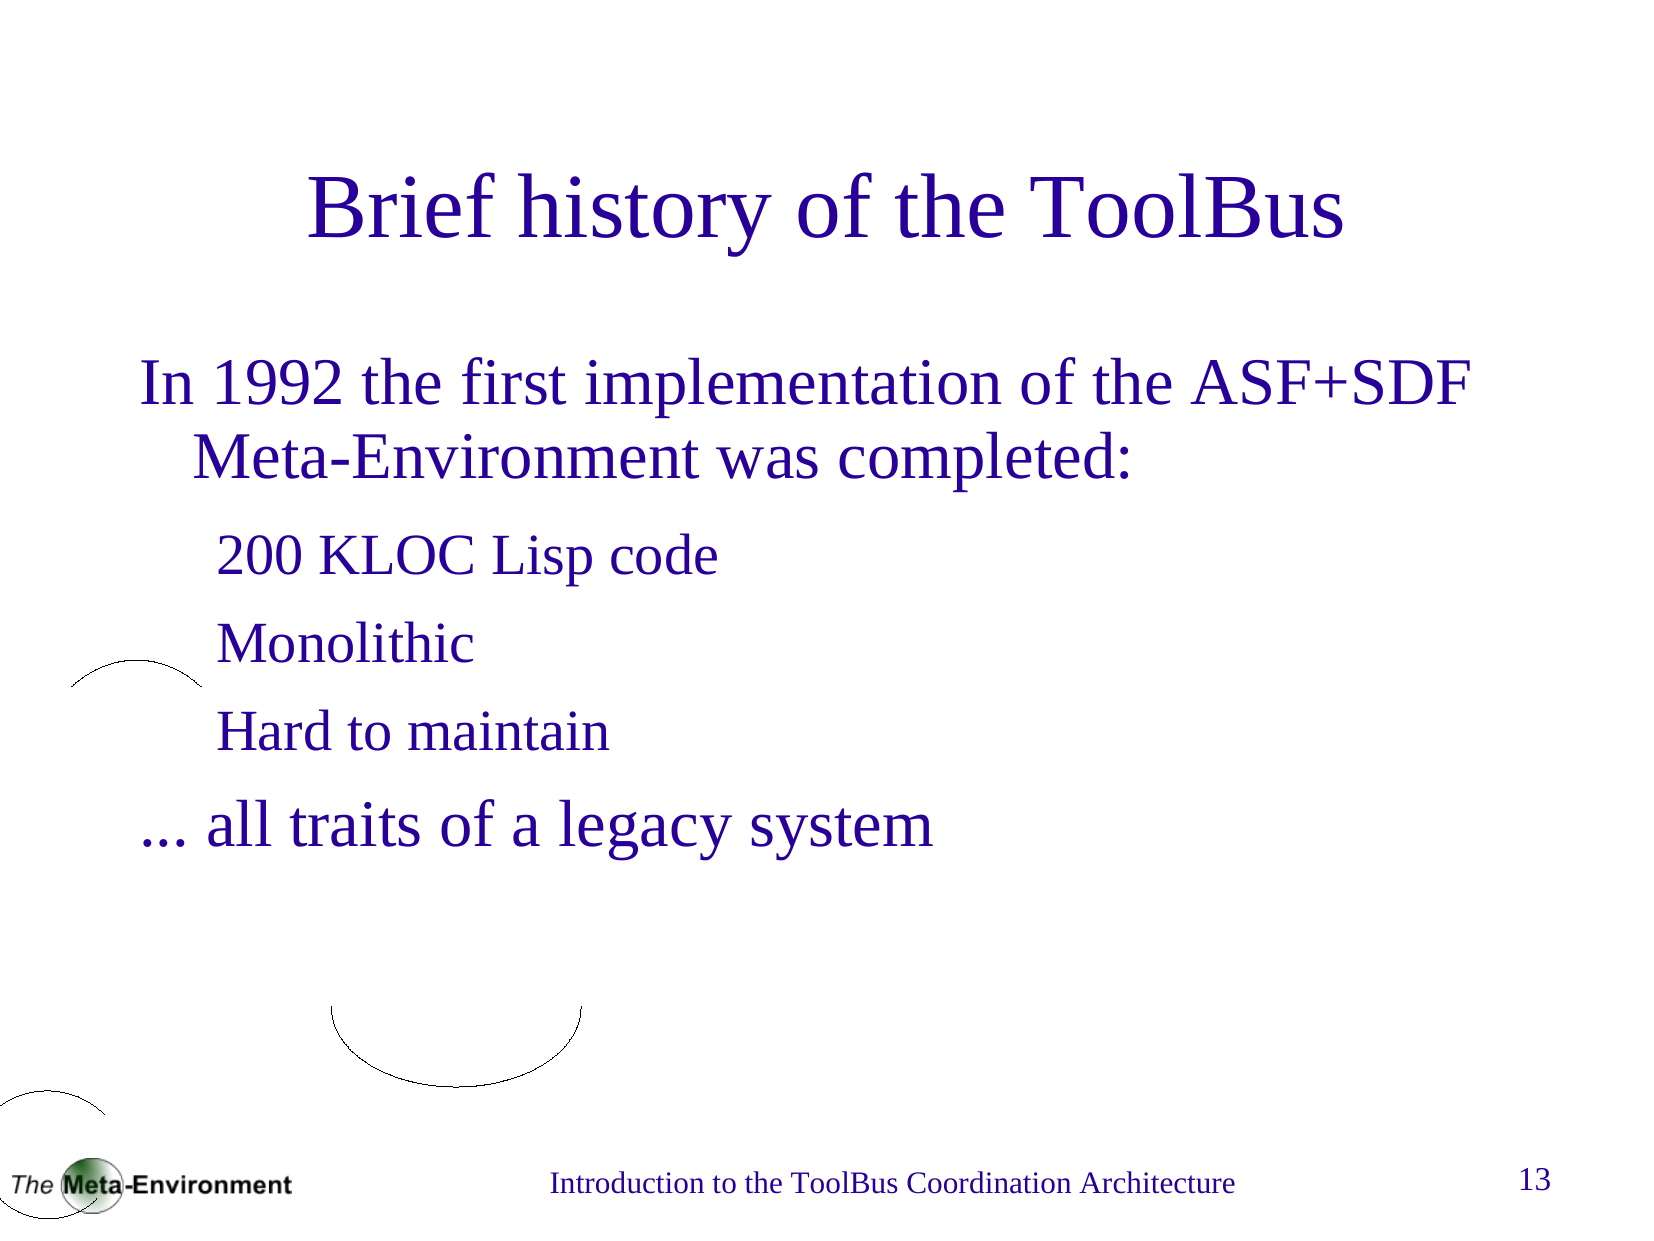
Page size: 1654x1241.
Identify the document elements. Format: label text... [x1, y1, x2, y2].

list In 1992 the first implementation of the ASF+SDF Meta-Environment was completed: 200 KLOC Lisp code Monolithic Hard to maintain ... all traits of a legacy system [121, 344, 1534, 1127]
picture [12, 1158, 292, 1214]
title Brief history of the ToolBus [121, 102, 1534, 311]
